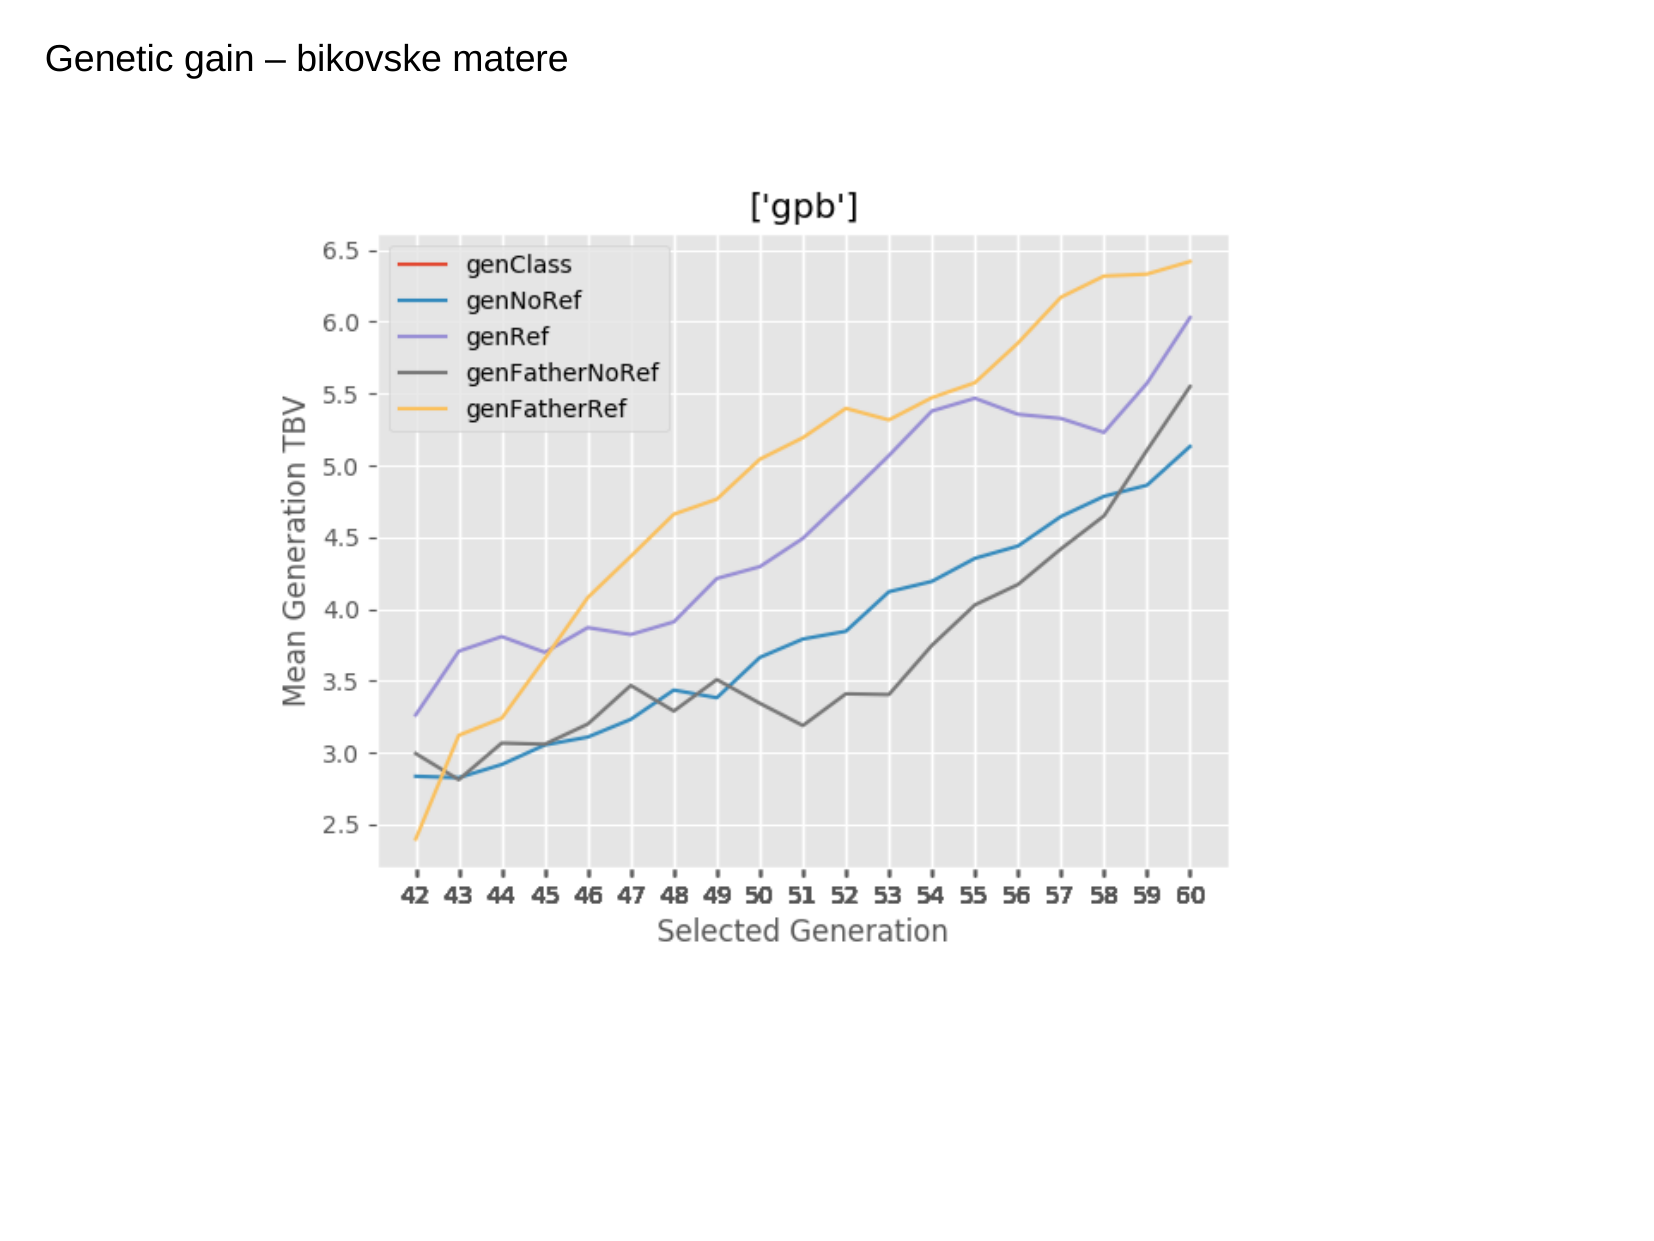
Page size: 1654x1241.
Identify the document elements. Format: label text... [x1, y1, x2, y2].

picture [240, 134, 1339, 960]
text_box Genetic gain – bikovske matere [30, 30, 1351, 87]
